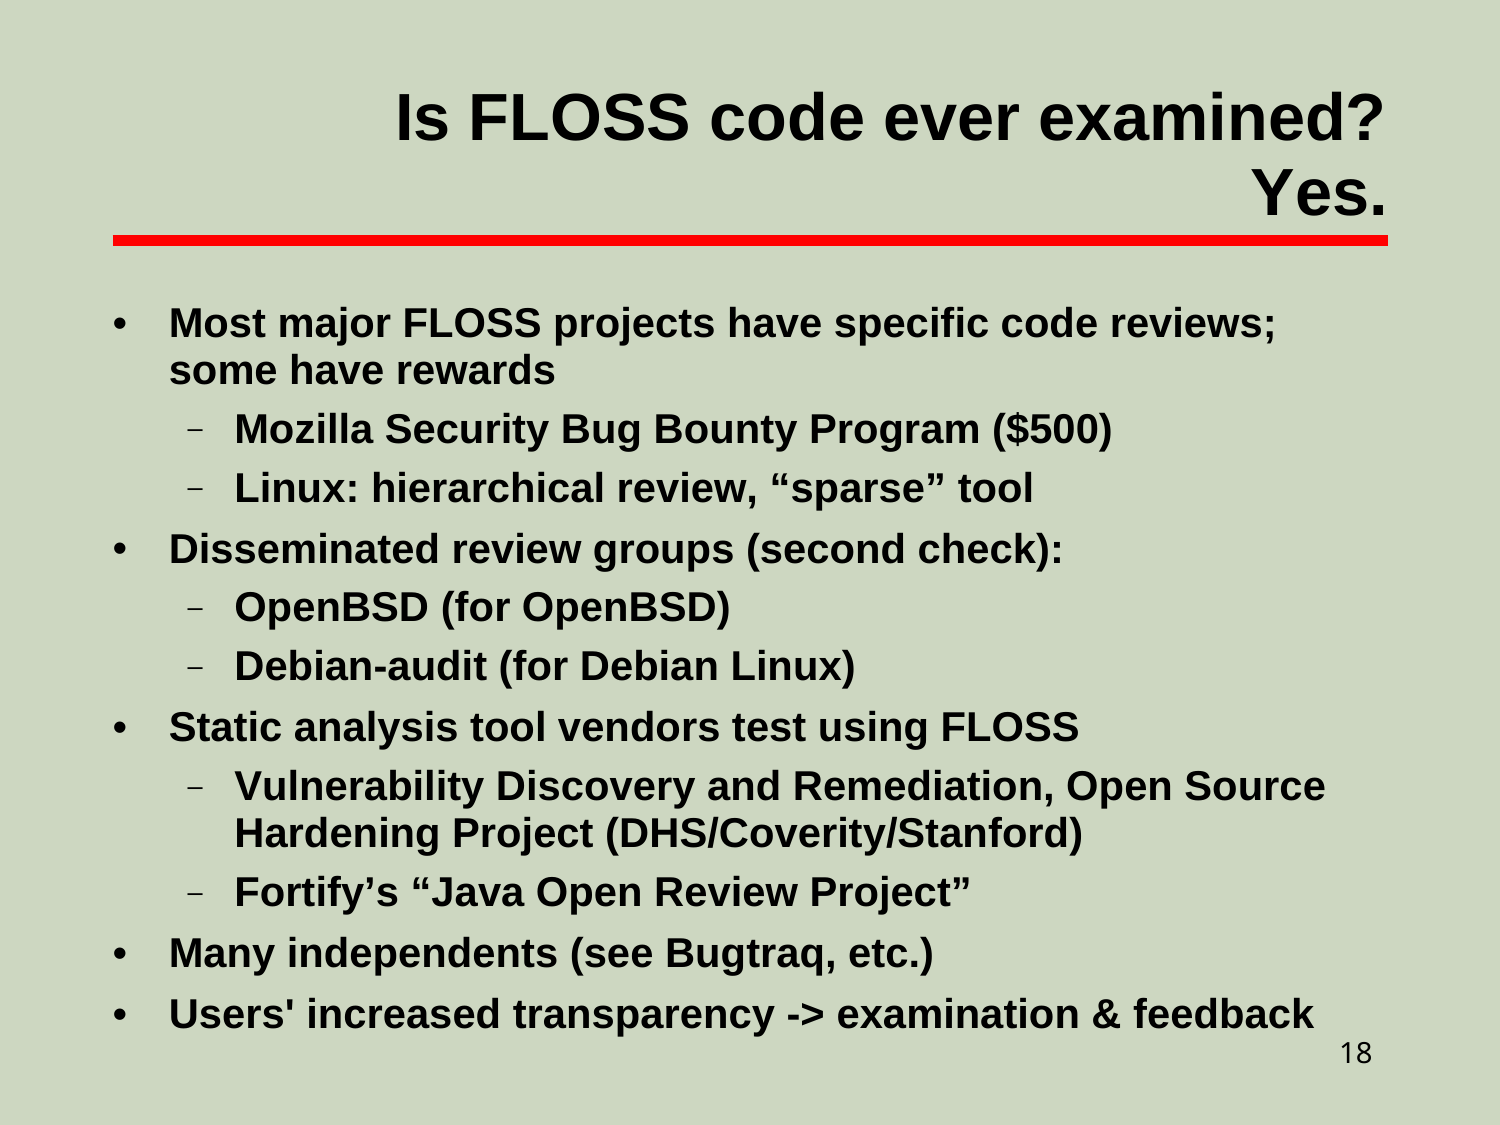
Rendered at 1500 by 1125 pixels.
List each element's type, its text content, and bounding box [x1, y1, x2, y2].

title Is FLOSS code ever examined? Yes. [337, 79, 1388, 230]
list Most major FLOSS projects have specific code reviews; some have rewards Mozilla Security Bug Bounty Program ($500) Linux: hierarchical review, “sparse” tool Disseminated review groups (second check): OpenBSD (for OpenBSD) Debian-audit (for Debian Linux) Static analysis tool vendors test using FLOSS Vulnerability Discovery and Remediation, Open Source Hardening Project (DHS/Coverity/Stanford) Fortify’s “Java Open Review Project” Many independents (see Bugtraq, etc.) Users' increased transparency -> examination & feedback [112, 299, 1388, 1111]
